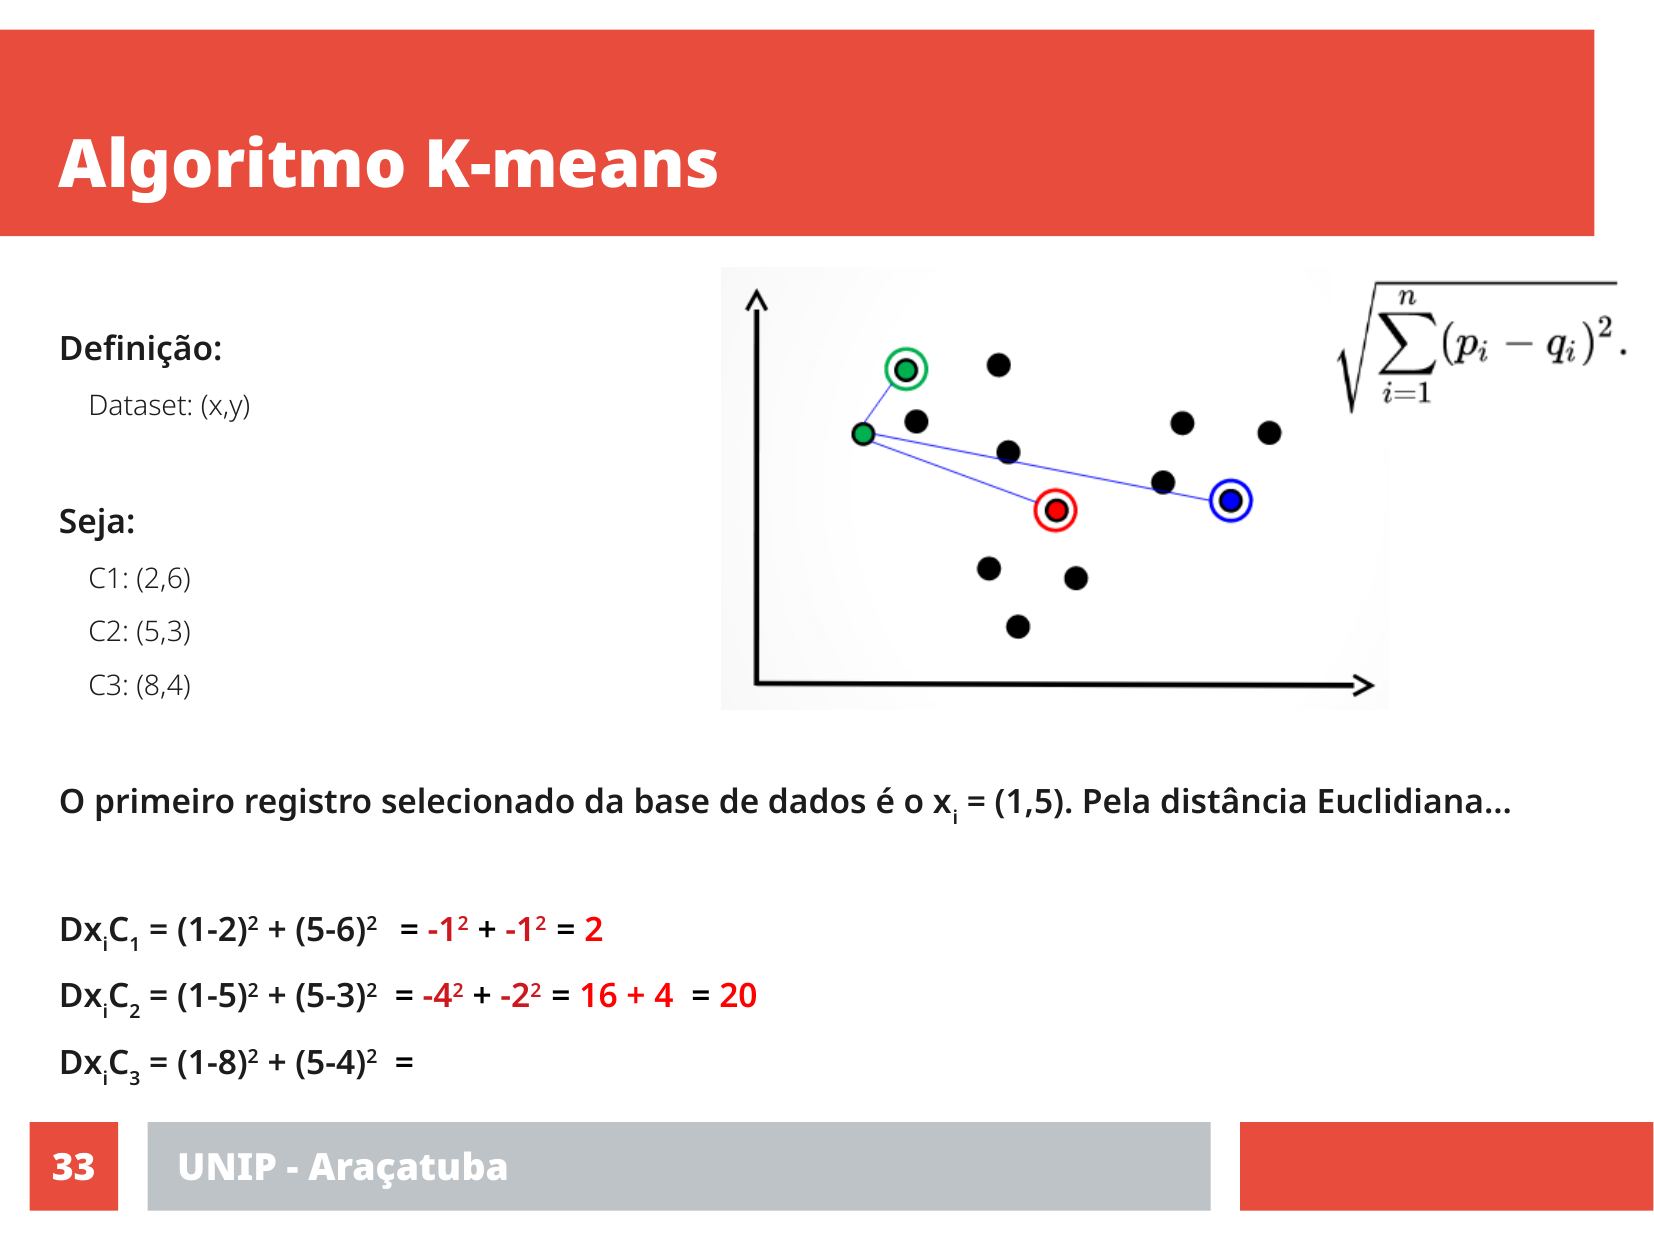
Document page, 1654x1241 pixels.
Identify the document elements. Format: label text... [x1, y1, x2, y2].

title Algoritmo K-means [59, 59, 1595, 207]
list Definição: Dataset: (x,y) Seja: C1: (2,6) C2: (5,3) C3: (8,4) O primeiro registro selecionado da base de dados é o xi = (1,5). Pela distância Euclidiana… DxiC1 = (1-2)2 + (5-6)2 = -12 + -12 = 2 DxiC2 = (1-5)2 + (5-3)2 = -42 + -22 = 16 + 4 = 20 DxiC3 = (1-8)2 + (5-4)2 = [59, 324, 1565, 1093]
picture [721, 251, 1644, 443]
